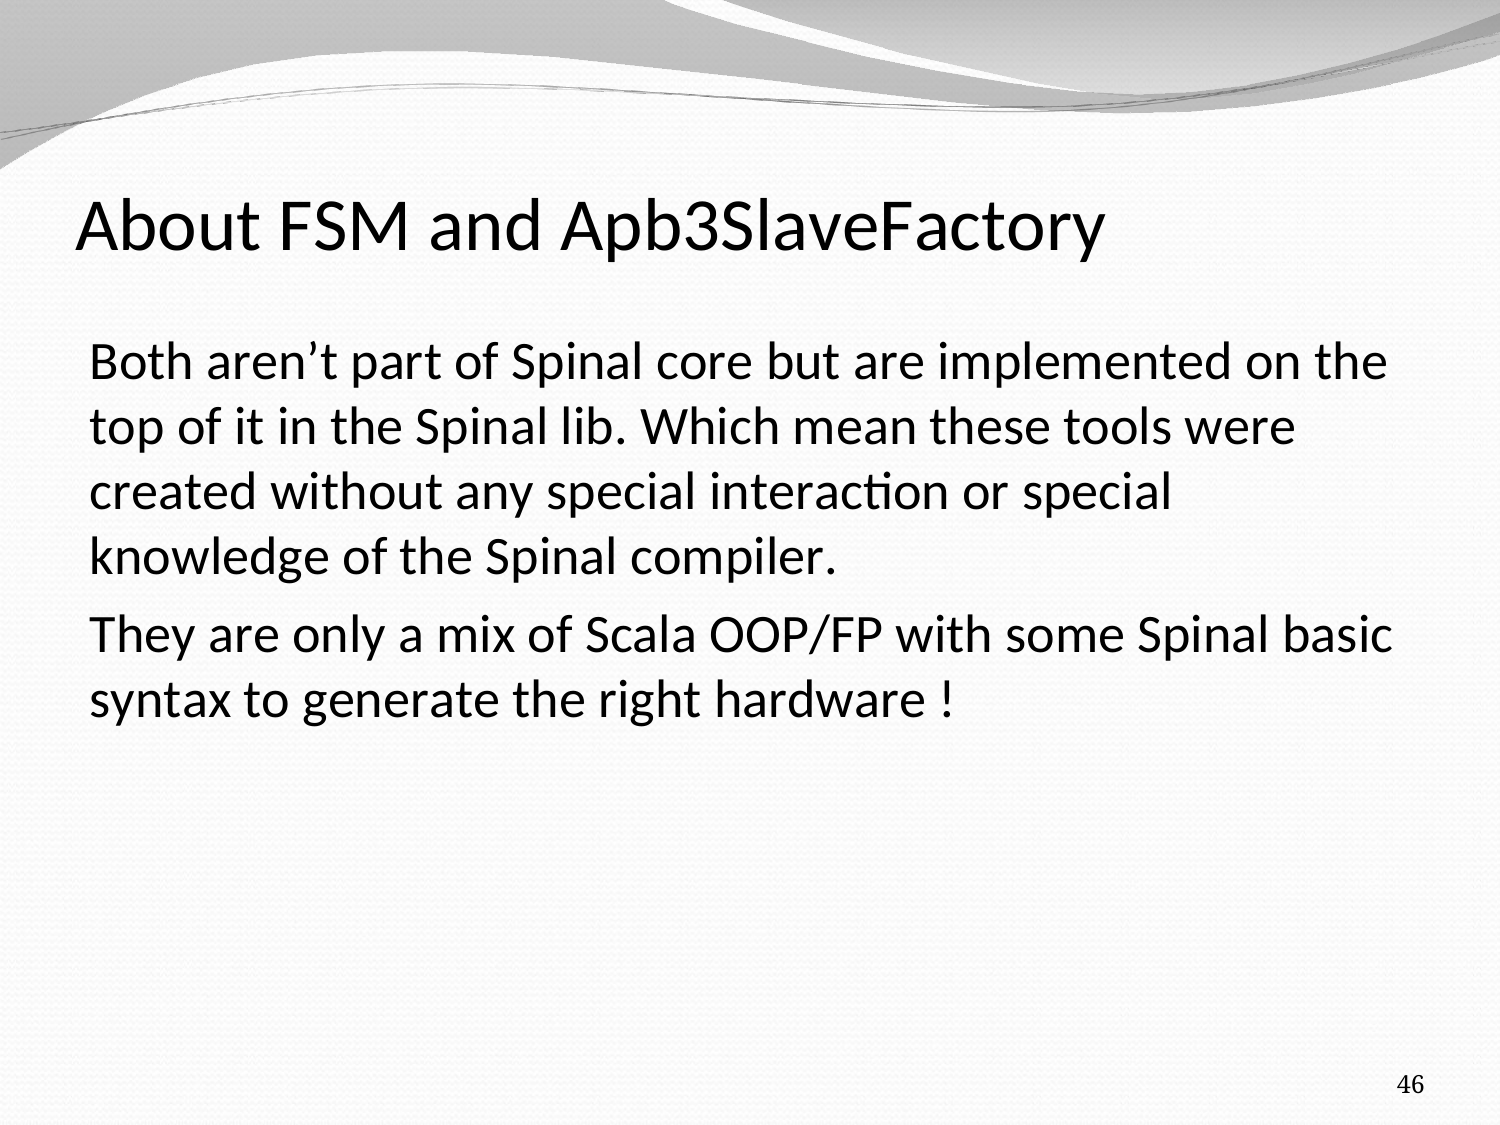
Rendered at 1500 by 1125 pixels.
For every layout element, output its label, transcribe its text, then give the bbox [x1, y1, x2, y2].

picture [0, 0, 1500, 1125]
list Both aren’t part of Spinal core but are implemented on the top of it in the Spinal lib. Which mean these tools were created without any special interaction or special knowledge of the Spinal compiler. They are only a mix of Scala OOP/FP with some Spinal basic syntax to generate the right hardware ! [75, 317, 1426, 1038]
text_box <numéro> [1299, 1042, 1426, 1103]
title About FSM and Apb3SlaveFactory [75, 78, 1471, 266]
